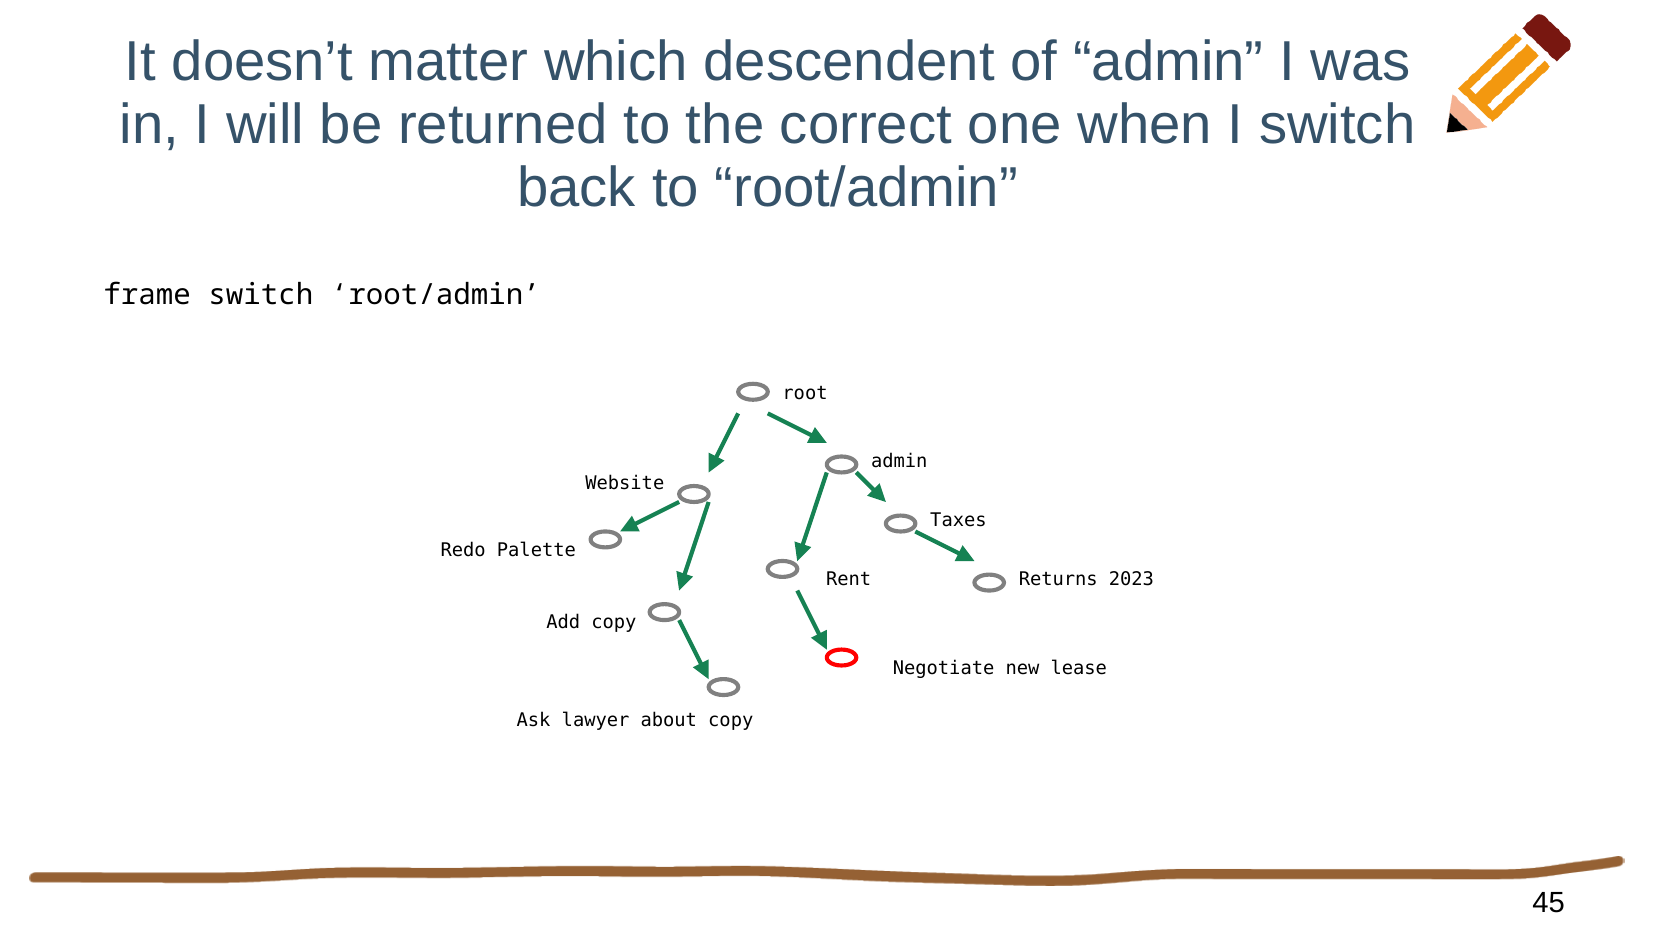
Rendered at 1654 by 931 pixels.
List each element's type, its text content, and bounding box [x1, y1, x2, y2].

text_box Taxes [915, 501, 1002, 539]
text_box [826, 649, 857, 666]
text_box [591, 531, 621, 548]
picture [1446, 14, 1571, 133]
text_box Ask lawyer about copy [501, 701, 768, 739]
text_box Add copy [531, 604, 652, 642]
text_box [826, 456, 856, 473]
picture [29, 856, 1625, 886]
text_box admin [856, 442, 943, 480]
text_box [652, 604, 680, 621]
text_box root [767, 374, 843, 412]
text_box [738, 383, 767, 400]
text_box [974, 574, 1003, 591]
text_box Rent [811, 561, 886, 598]
text_box frame switch ‘root/admin’ [88, 265, 574, 310]
text_box Redo Palette [425, 531, 591, 569]
text_box Returns 2023 [1003, 561, 1169, 598]
text_box Negotiate new lease [878, 649, 1122, 687]
text_box [708, 679, 739, 696]
text_box [885, 515, 915, 532]
title It doesn’t matter which descendent of “admin” I was in, I will be returned to the correct one when I switch back to “root/admin” [88, 29, 1447, 237]
text_box [680, 486, 709, 502]
text_box [767, 560, 798, 577]
text_box Website [570, 465, 680, 502]
